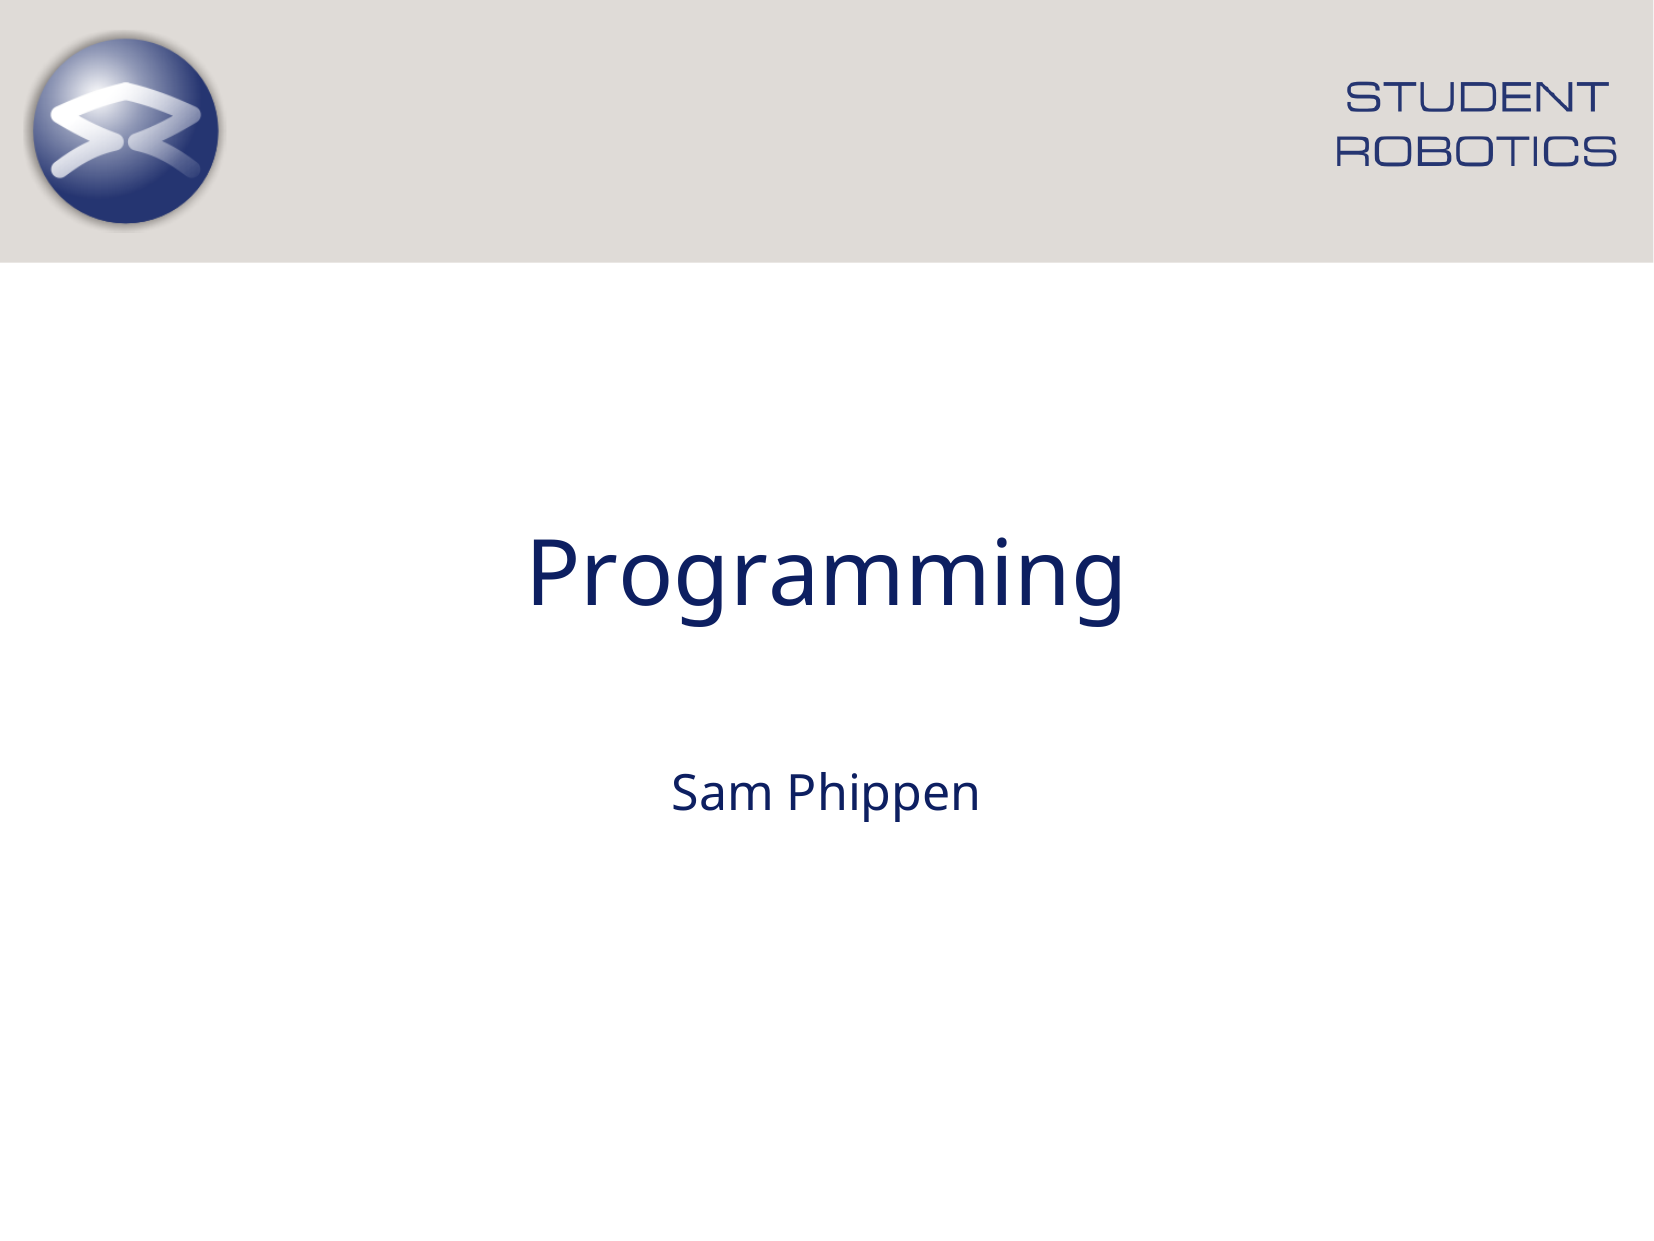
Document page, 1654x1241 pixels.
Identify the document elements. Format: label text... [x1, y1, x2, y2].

picture [9, 19, 245, 245]
title Programming Sam Phippen [82, 119, 1571, 1214]
picture [1332, 68, 1633, 174]
